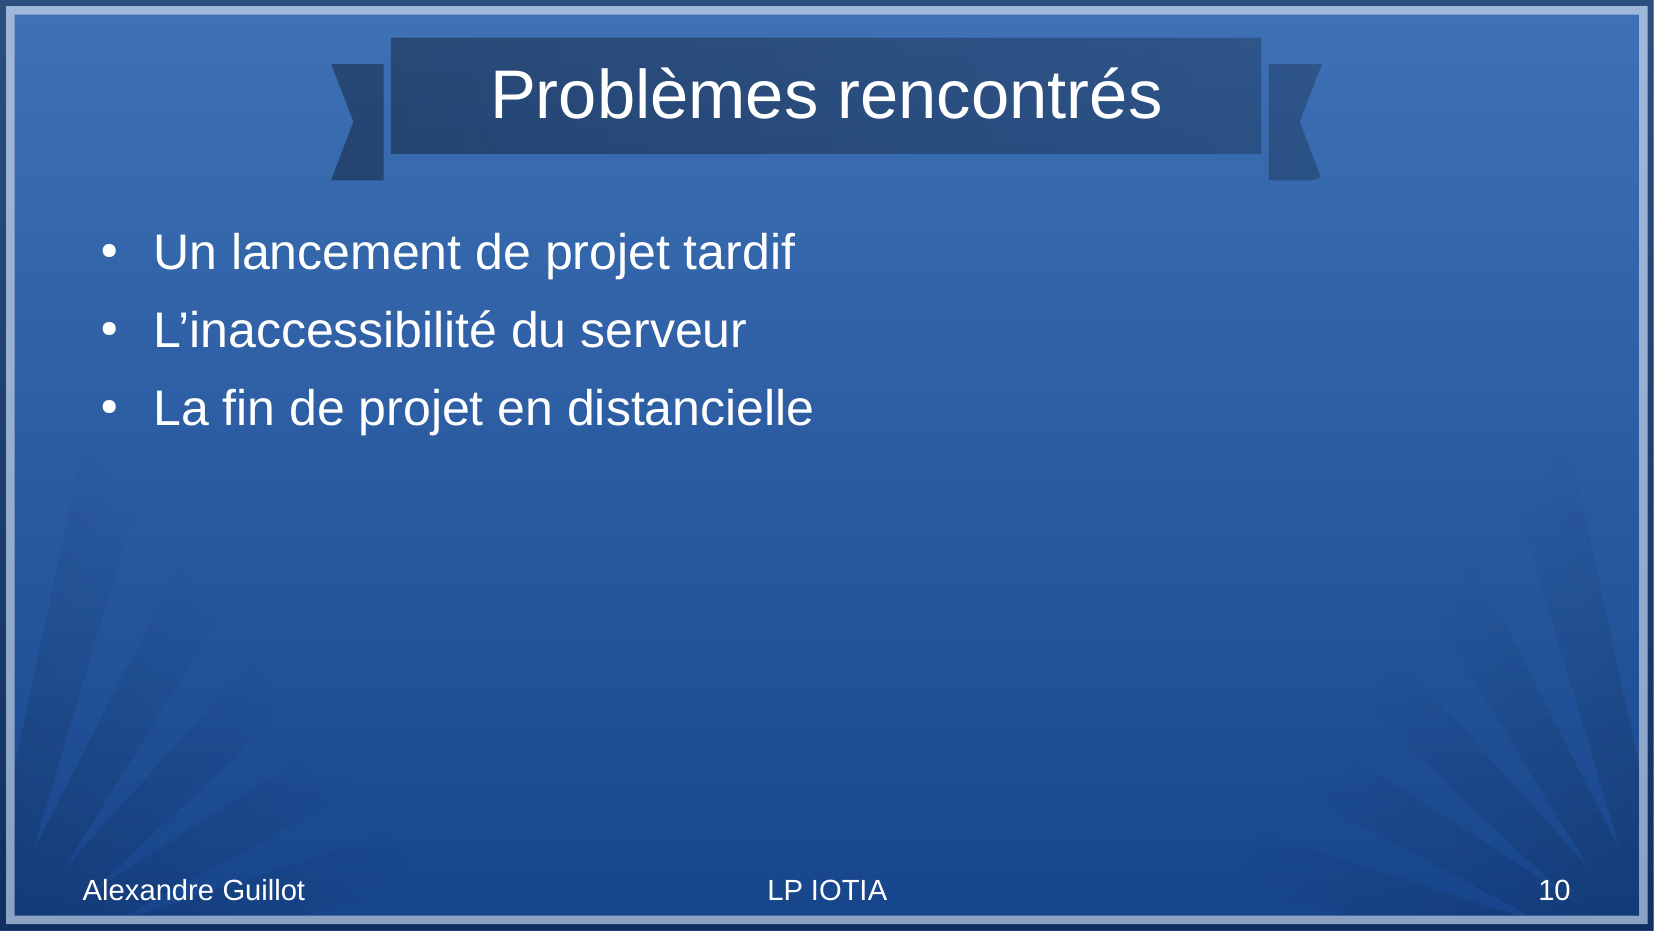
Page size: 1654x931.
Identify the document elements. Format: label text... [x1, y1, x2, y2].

list Un lancement de projet tardif L’inaccessibilité du serveur La fin de projet en distancielle [82, 224, 1571, 848]
title Problèmes rencontrés [389, 35, 1264, 154]
